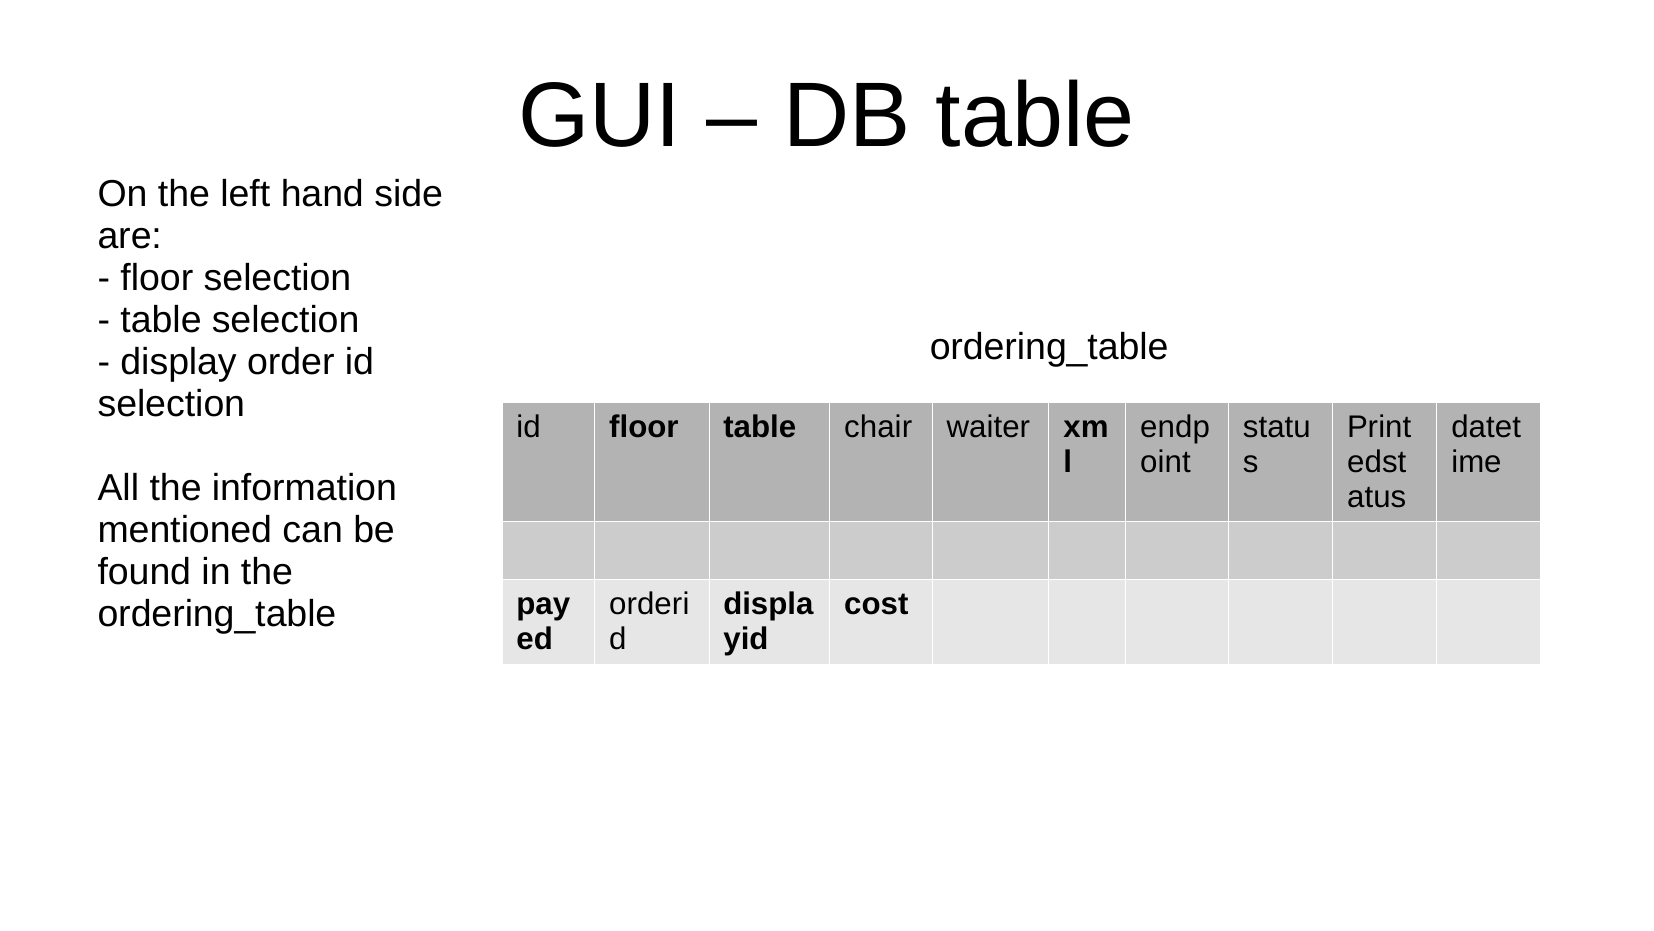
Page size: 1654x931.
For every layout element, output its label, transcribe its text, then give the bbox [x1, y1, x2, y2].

table_cell payed [503, 580, 594, 664]
table_cell [710, 522, 829, 579]
table_header floor [595, 403, 709, 521]
table_header datetime [1437, 403, 1540, 521]
table_header endpoint [1126, 403, 1228, 521]
table_cell orderid [595, 580, 709, 664]
table_cell [933, 580, 1048, 664]
text_box On the left hand side are: - floor selection - table selection - display order id selection All the information mentioned can be found in the ordering_table [82, 165, 511, 726]
table_cell [503, 522, 594, 579]
table_header id [503, 403, 594, 521]
table_cell [1437, 580, 1540, 664]
table_cell [1229, 580, 1332, 664]
text_box ordering_table [915, 318, 1184, 376]
table_header chair [830, 403, 932, 521]
title GUI – DB table [82, 37, 1571, 193]
table_cell [1333, 580, 1436, 664]
table_cell [1126, 580, 1228, 664]
table_header table [710, 403, 829, 521]
table_cell [1049, 580, 1125, 664]
table_cell displayid [710, 580, 829, 664]
table_cell [595, 522, 709, 579]
table_header Printedstatus [1333, 403, 1436, 521]
table_cell [1437, 522, 1540, 579]
table_cell [1049, 522, 1125, 579]
table_cell [933, 522, 1048, 579]
table_cell [1126, 522, 1228, 579]
table_header status [1229, 403, 1332, 521]
table_cell [830, 522, 932, 579]
table_cell [1229, 522, 1332, 579]
table_header waiter [933, 403, 1048, 521]
table_cell [1333, 522, 1436, 579]
table_header xml [1049, 403, 1125, 521]
table_cell cost [830, 580, 932, 664]
